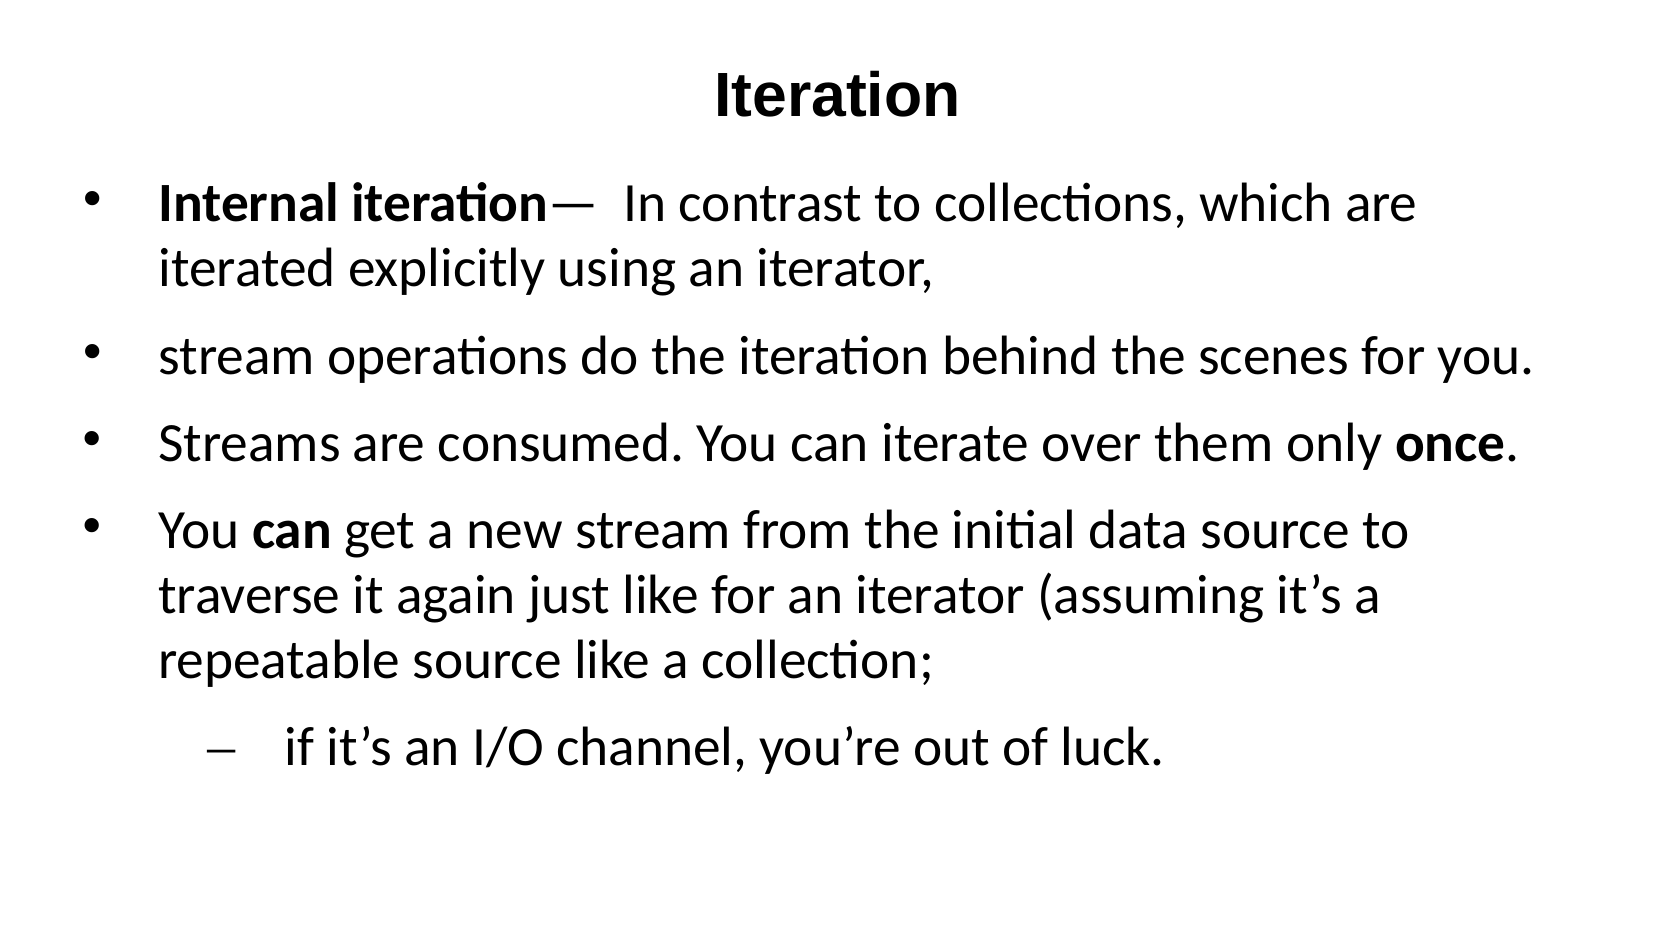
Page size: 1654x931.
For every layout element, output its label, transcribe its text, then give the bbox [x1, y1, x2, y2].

title Iteration [82, 36, 1571, 146]
list Internal iteration— In contrast to collections, which are iterated explicitly using an iterator, stream operations do the iteration behind the scenes for you. Streams are consumed. You can iterate over them only once. You can get a new stream from the initial data source to traverse it again just like for an iterator (assuming it’s a repeatable source like a collection; if it’s an I/O channel, you’re out of luck. [82, 168, 1538, 889]
